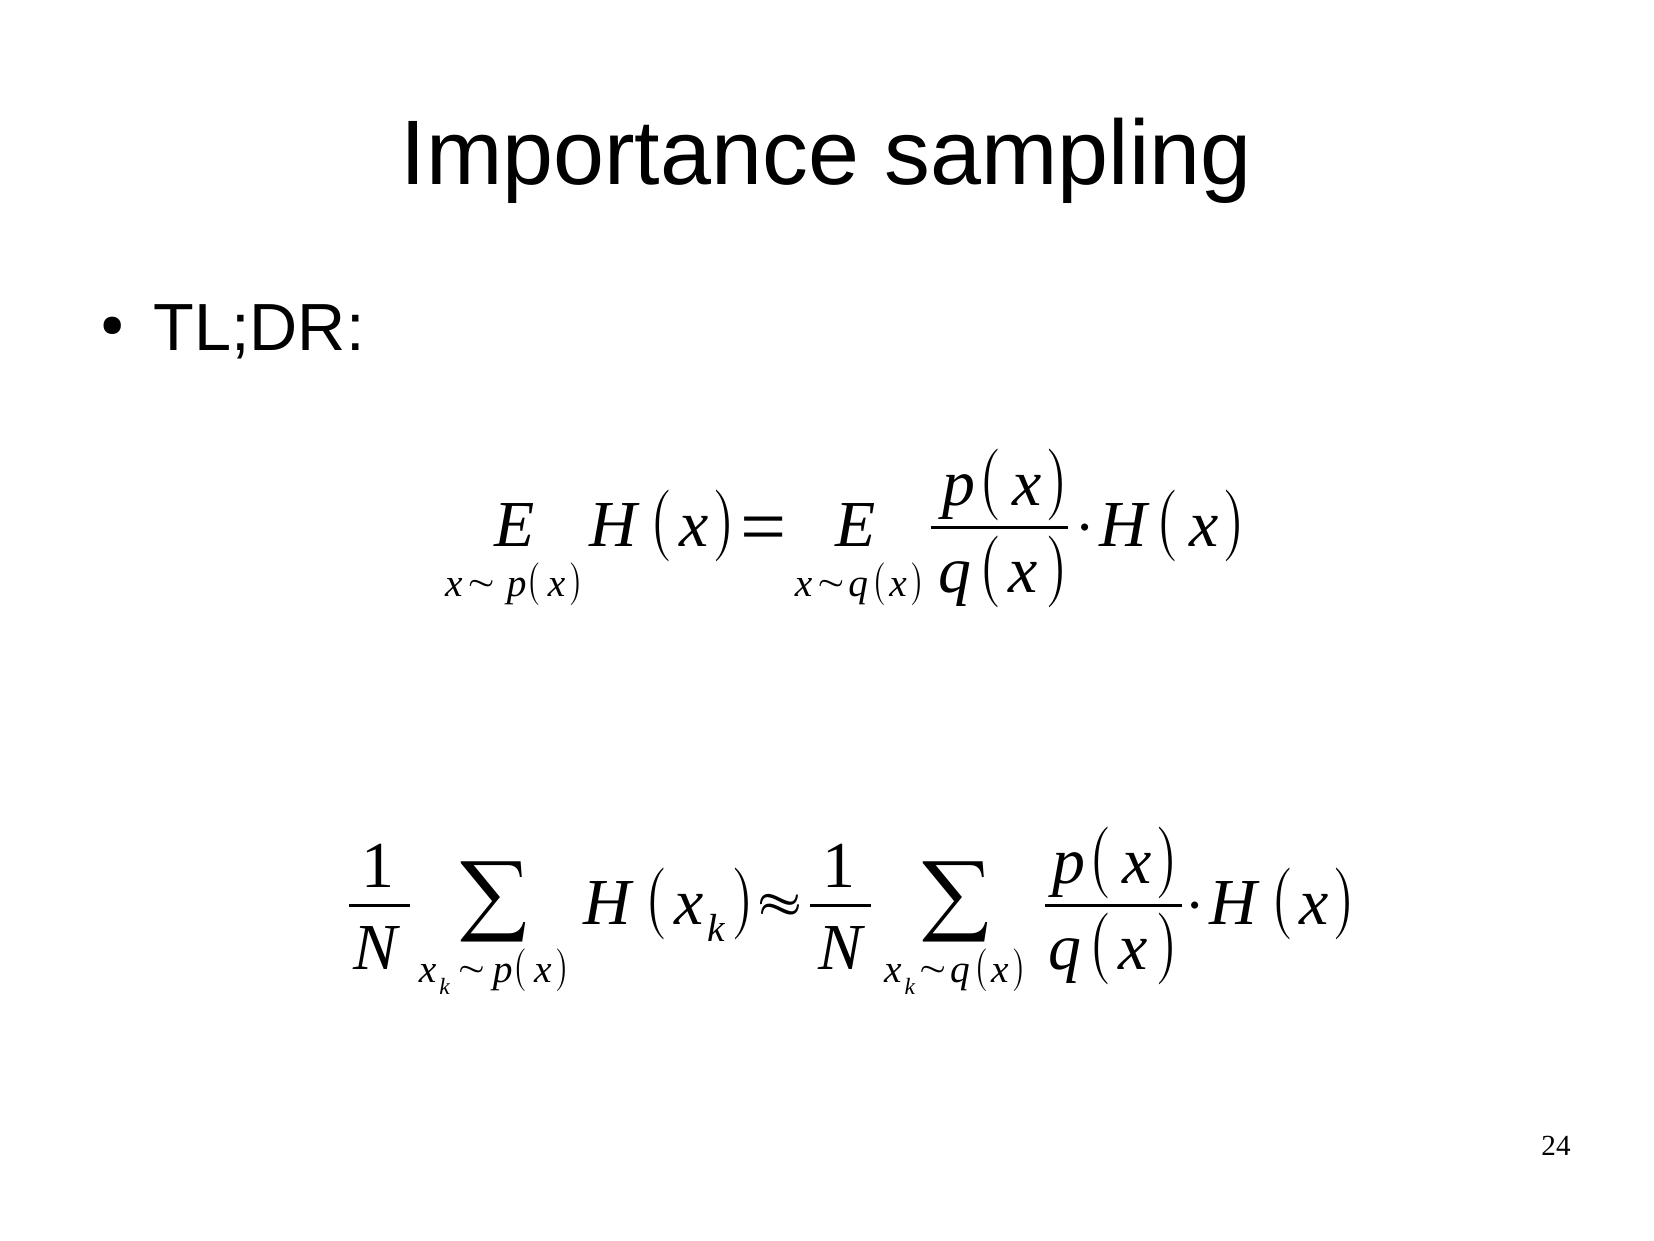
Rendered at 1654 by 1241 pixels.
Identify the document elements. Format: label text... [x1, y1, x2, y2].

chart [428, 444, 1262, 612]
title Importance sampling [82, 49, 1571, 257]
list TL;DR: [82, 290, 1571, 1010]
chart [328, 822, 1372, 999]
